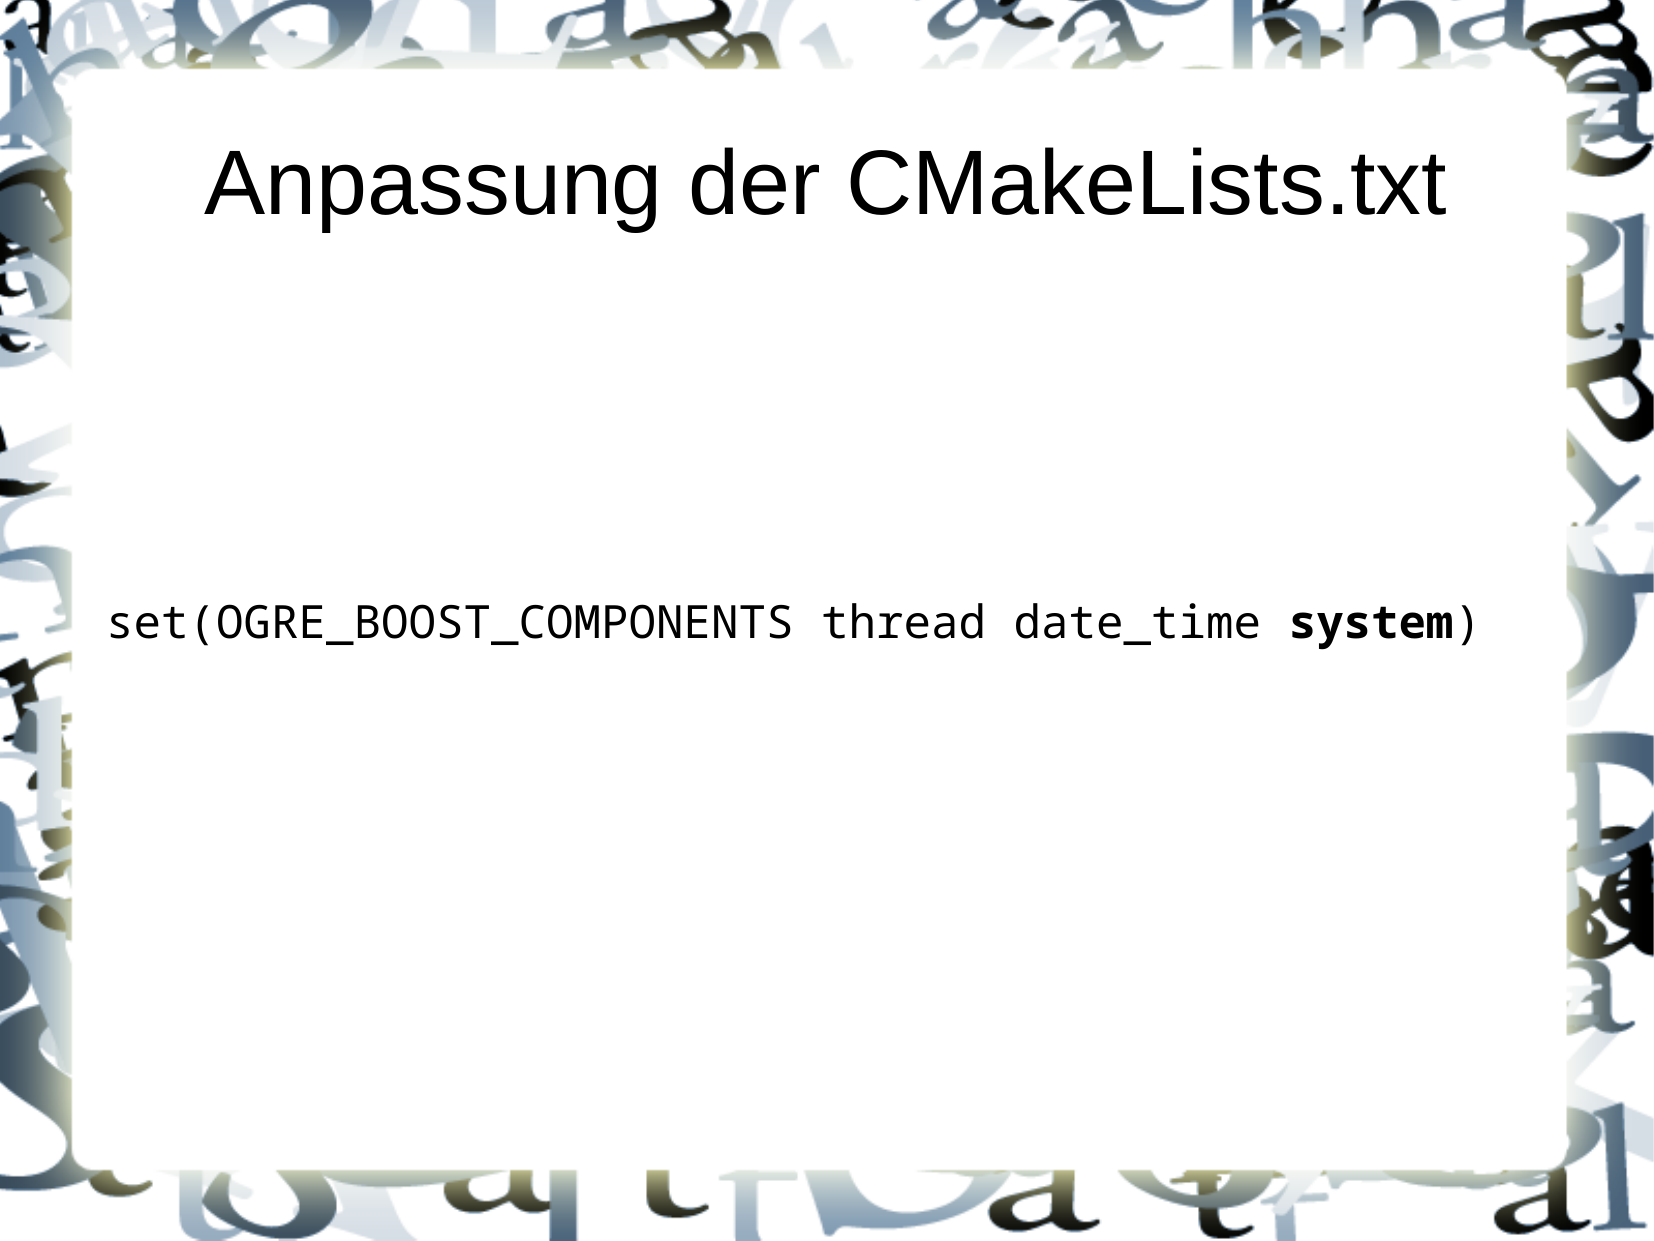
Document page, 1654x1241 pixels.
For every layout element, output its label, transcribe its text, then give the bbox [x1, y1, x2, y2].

list set(OGRE_BOOST_COMPONENTS thread date_time system) [106, 313, 1530, 1034]
title Anpassung der CMakeLists.txt [82, 78, 1571, 287]
picture [0, 0, 1654, 1241]
